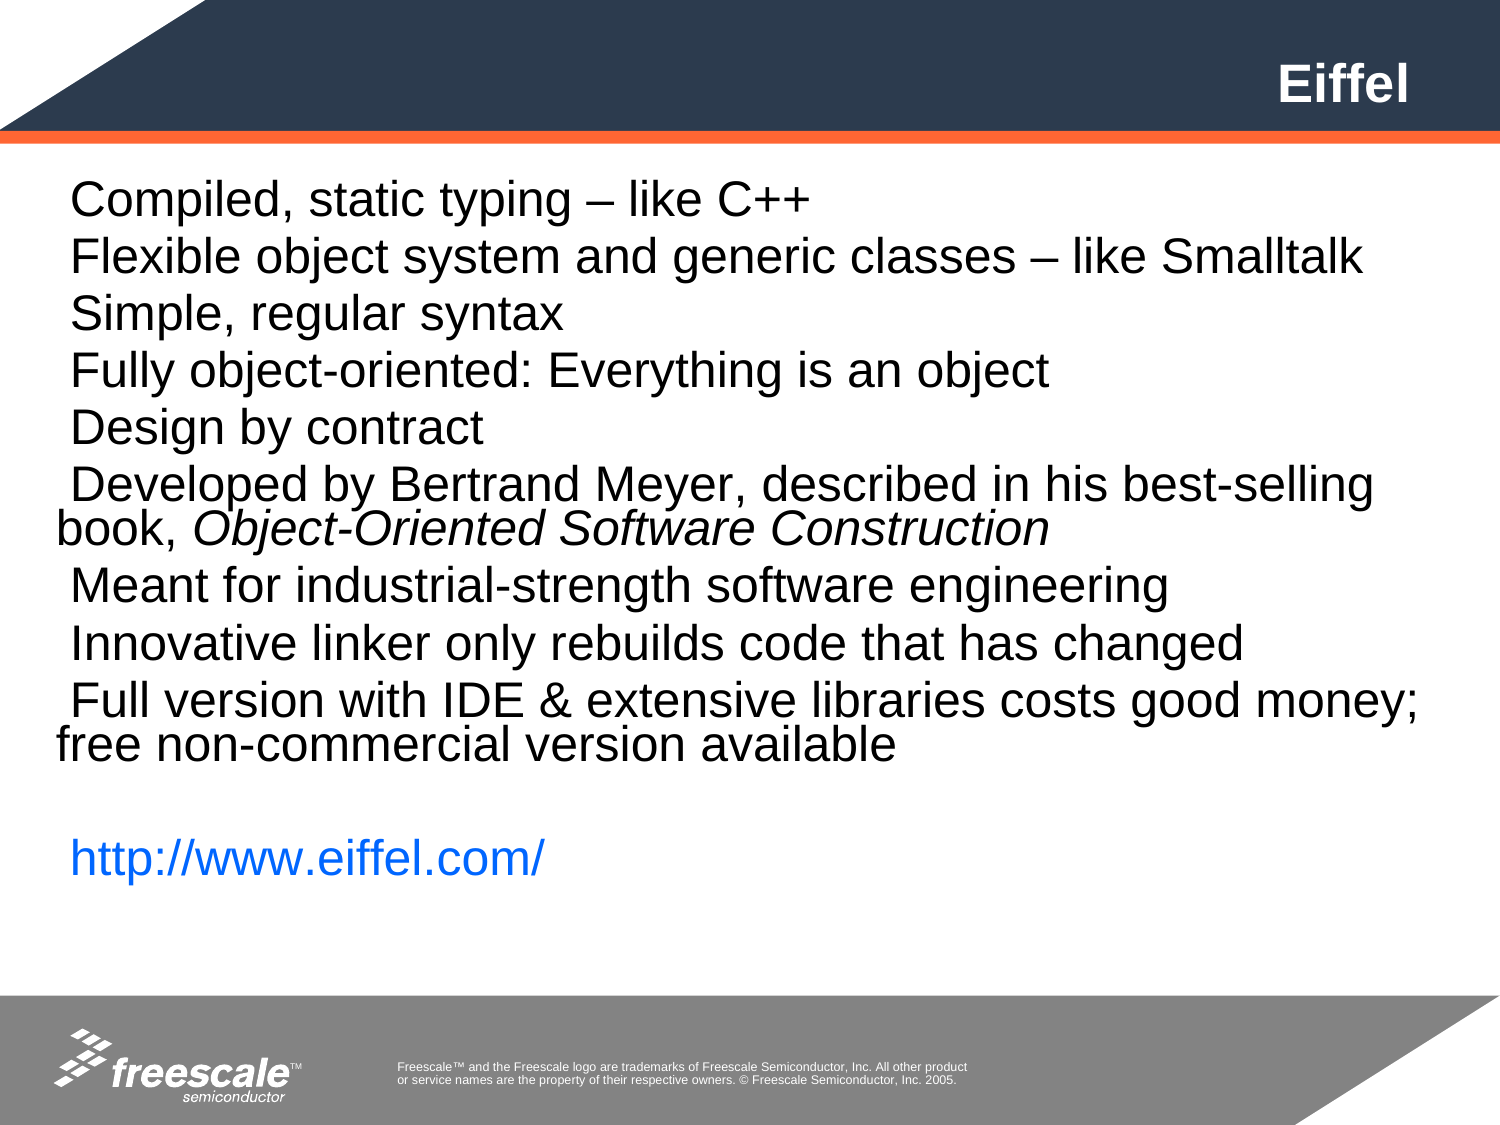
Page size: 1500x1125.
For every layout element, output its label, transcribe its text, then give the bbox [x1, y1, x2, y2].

list Compiled, static typing – like C++ Flexible object system and generic classes – like Smalltalk Simple, regular syntax Fully object-oriented: Everything is an object Design by contract Developed by Bertrand Meyer, described in his best-selling book, Object-Oriented Software Construction Meant for industrial-strength software engineering Innovative linker only rebuilds code that has changed Full version with IDE & extensive libraries costs good money; free non-commercial version available http://www.eiffel.com/ [41, 172, 1459, 937]
title Eiffel [75, 27, 1426, 146]
